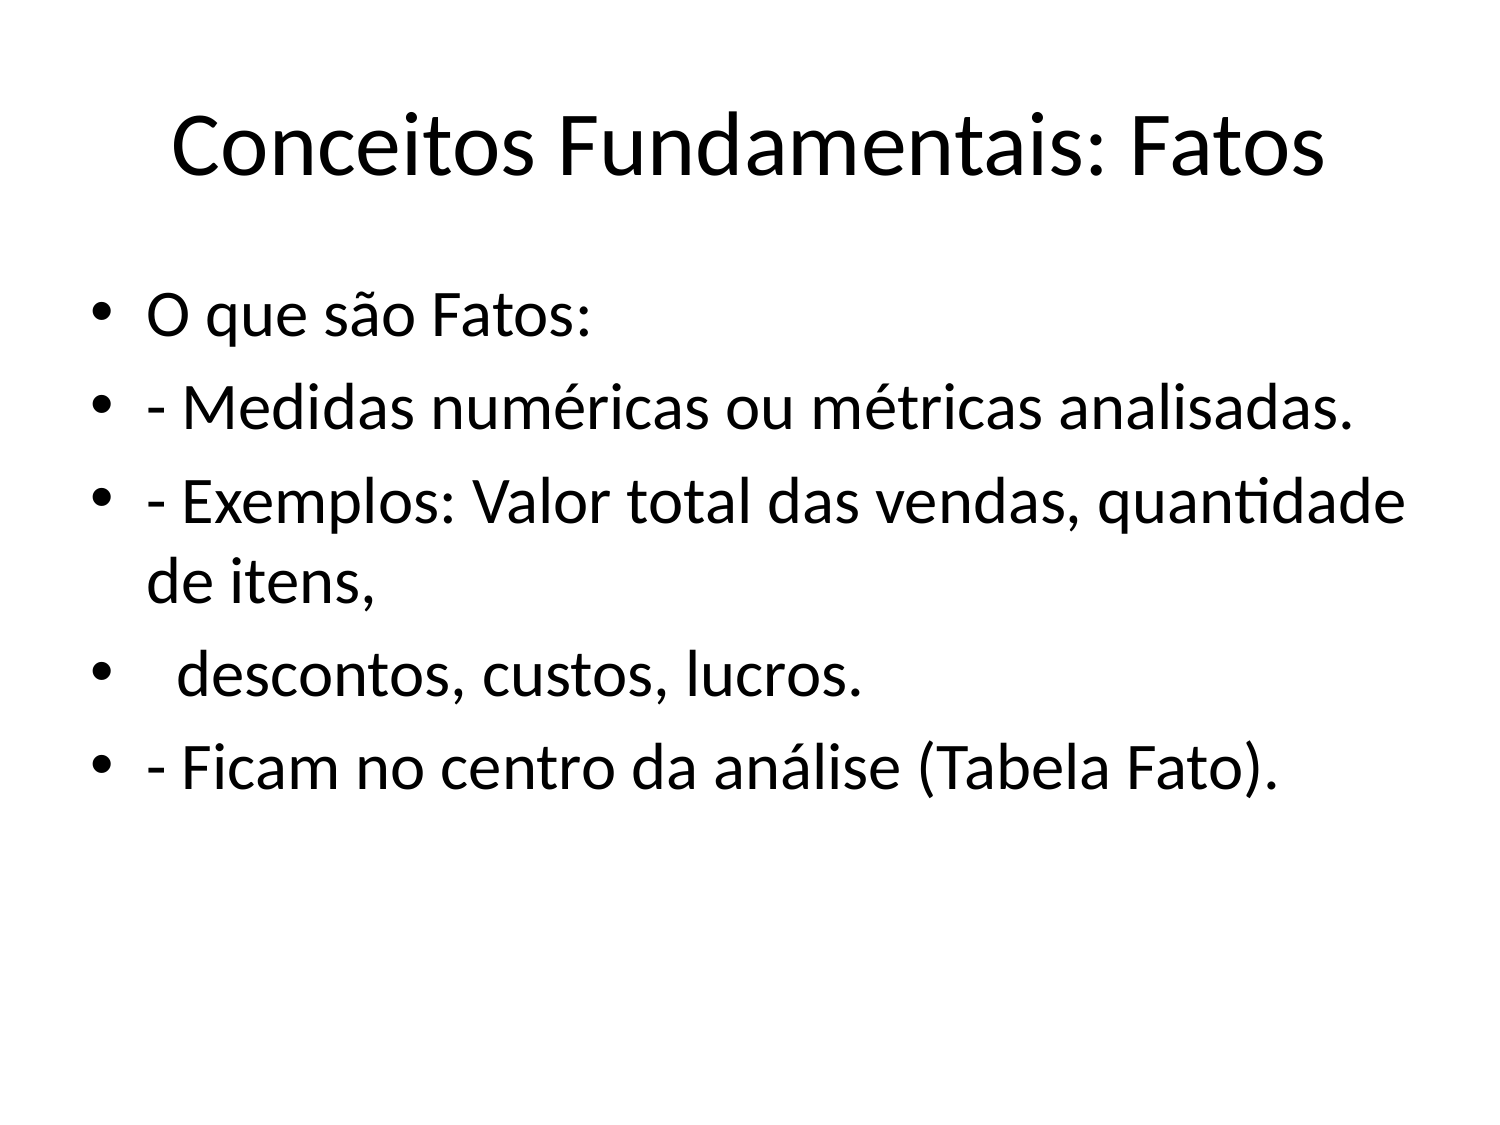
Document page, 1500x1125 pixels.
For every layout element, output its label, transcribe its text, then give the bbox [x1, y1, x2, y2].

list O que são Fatos: - Medidas numéricas ou métricas analisadas. - Exemplos: Valor total das vendas, quantidade de itens, descontos, custos, lucros. - Ficam no centro da análise (Tabela Fato). [75, 262, 1425, 1005]
title Conceitos Fundamentais: Fatos [75, 45, 1425, 233]
